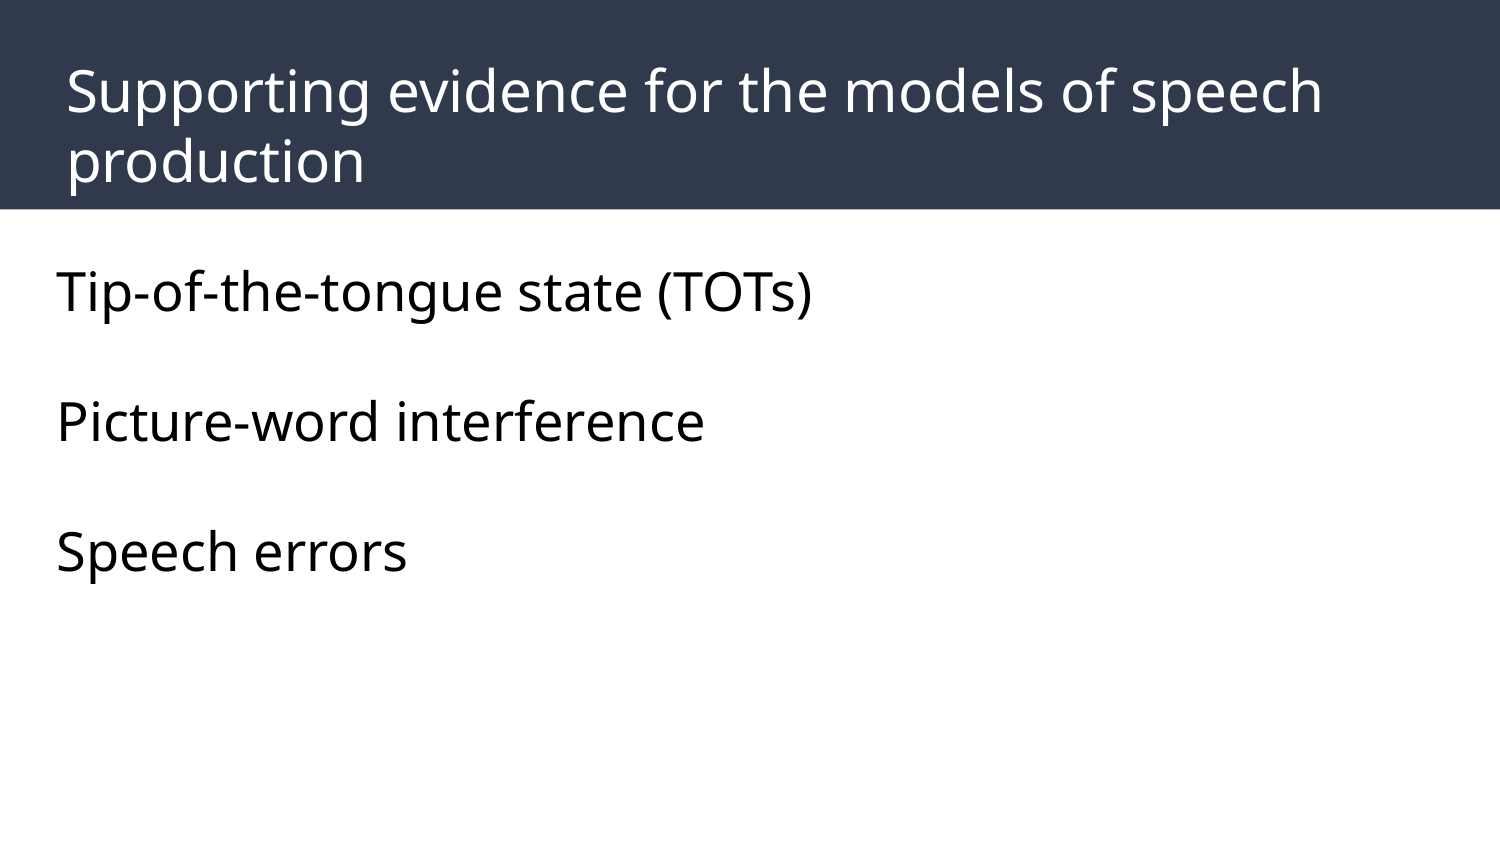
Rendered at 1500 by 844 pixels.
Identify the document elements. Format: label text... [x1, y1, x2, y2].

text_box Tip-of-the-tongue state (TOTs) Picture-word interference Speech errors [41, 242, 1445, 826]
title Supporting evidence for the models of speech production [51, 39, 1449, 142]
